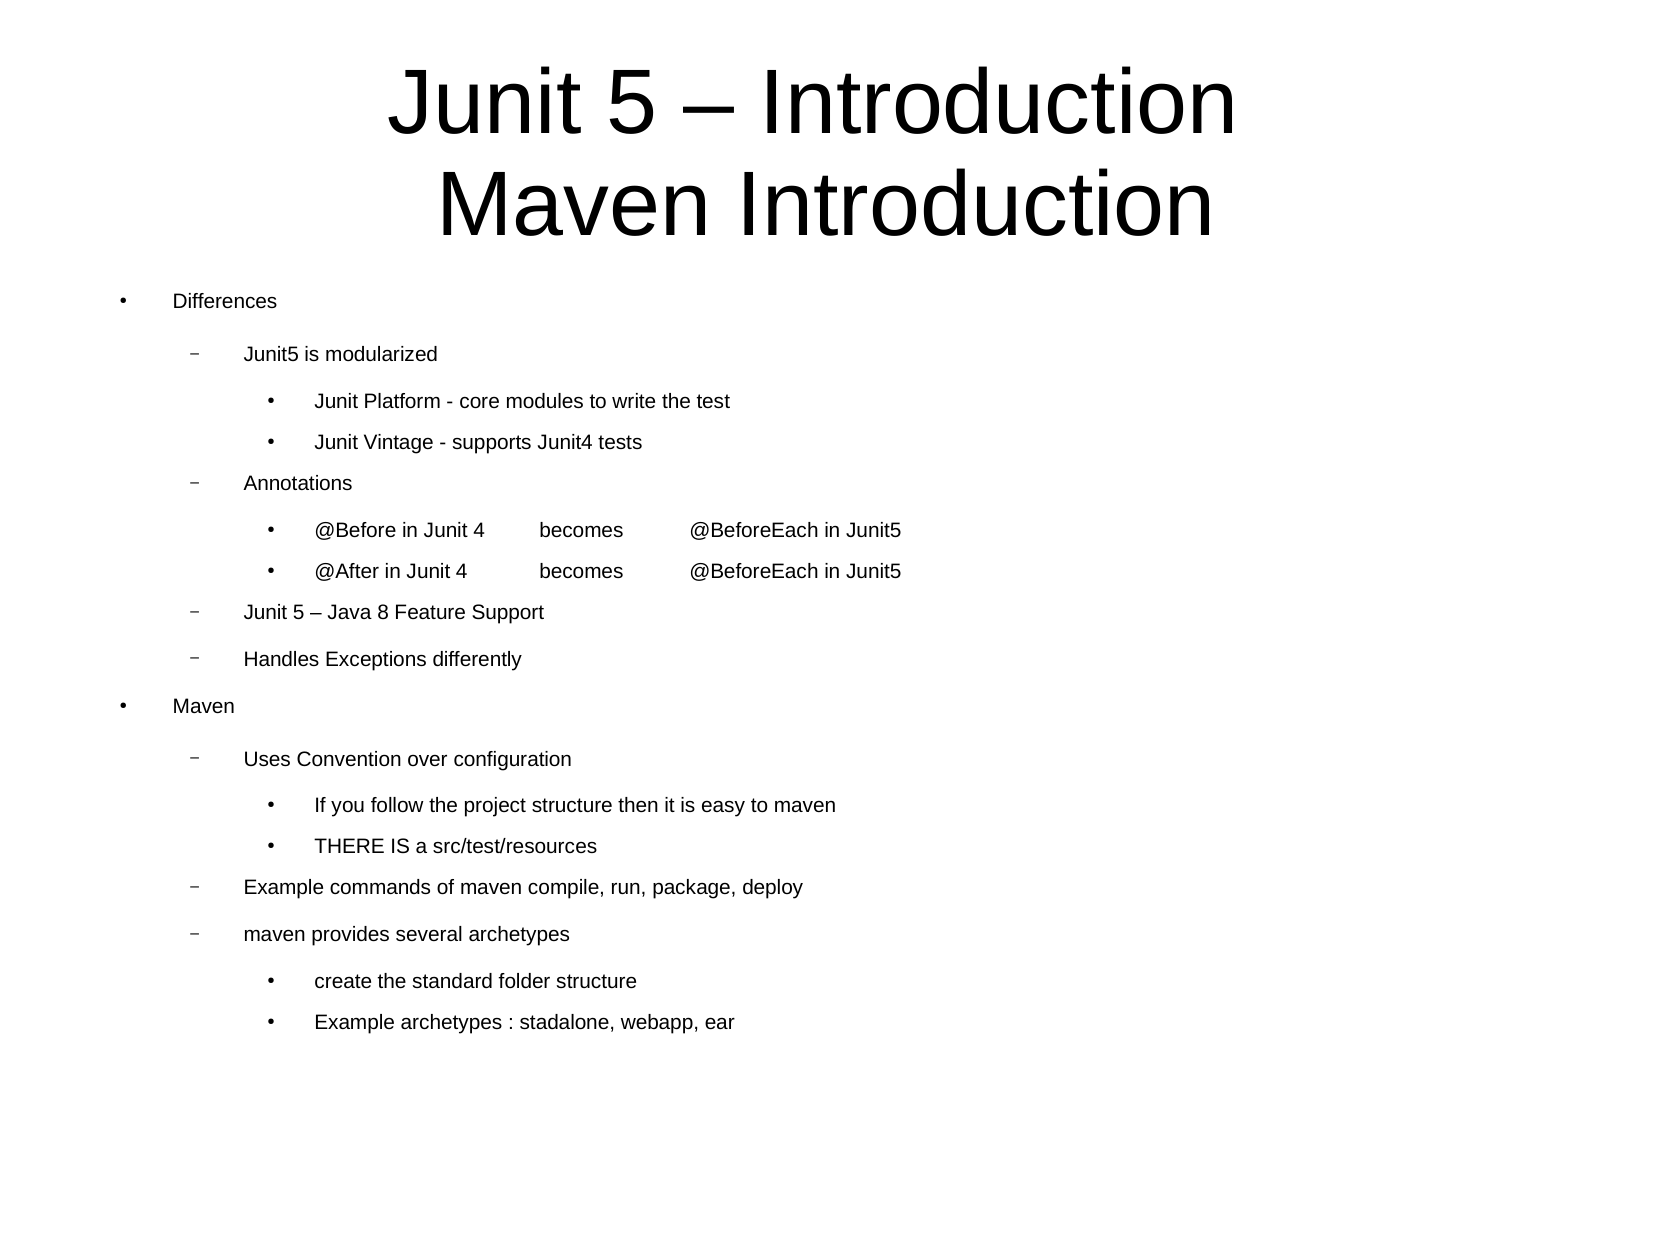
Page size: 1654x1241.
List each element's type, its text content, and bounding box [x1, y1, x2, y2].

title Junit 5 – Introduction Maven Introduction [82, 49, 1571, 257]
list Differences Junit5 is modularized Junit Platform - core modules to write the test Junit Vintage - supports Junit4 tests Annotations @Before in Junit 4 becomes @BeforeEach in Junit5 @After in Junit 4 becomes @BeforeEach in Junit5 Junit 5 – Java 8 Feature Support Handles Exceptions differently Maven Uses Convention over configuration If you follow the project structure then it is easy to maven THERE IS a src/test/resources Example commands of maven compile, run, package, deploy maven provides several archetypes create the standard folder structure Example archetypes : stadalone, webapp, ear [101, 290, 1621, 1216]
